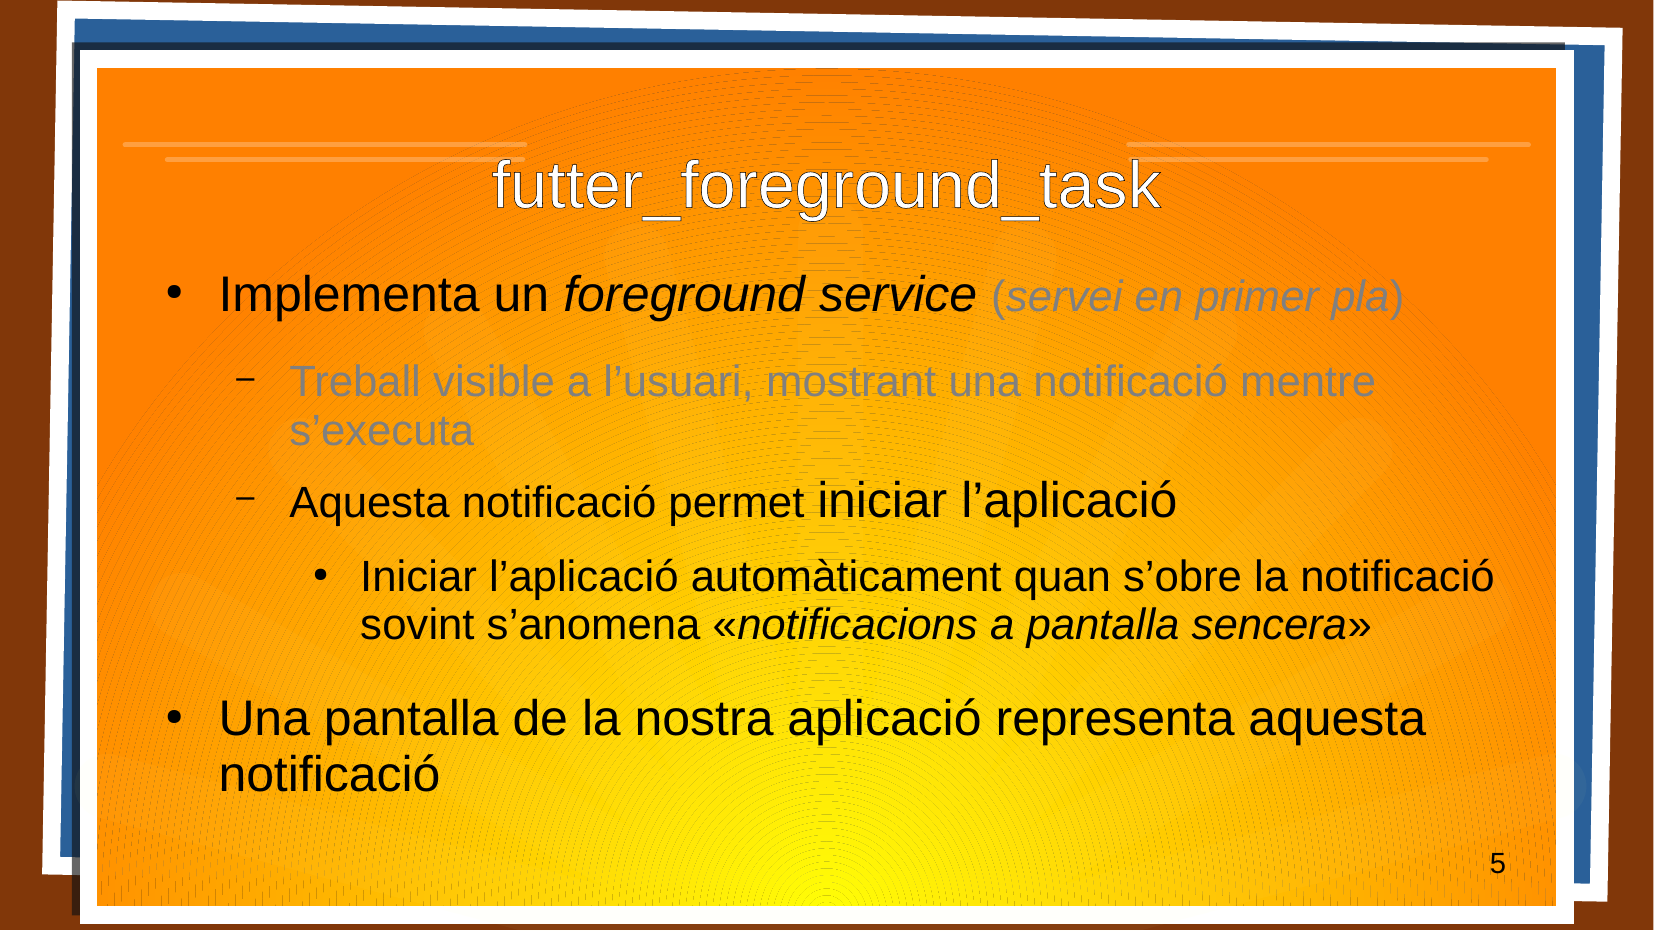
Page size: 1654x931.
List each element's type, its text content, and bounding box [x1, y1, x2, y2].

title futter_foreground_task [118, 72, 1536, 222]
list Implementa un foreground service (servei en primer pla) Treball visible a l’usuari, mostrant una notificació mentre s’executa Aquesta notificació permet iniciar l’aplicació Iniciar l’aplicació automàticament quan s’obre la notificació sovint s’anomena «notificacions a pantalla sencera» Una pantalla de la nostra aplicació representa aquesta notificació [147, 265, 1506, 827]
